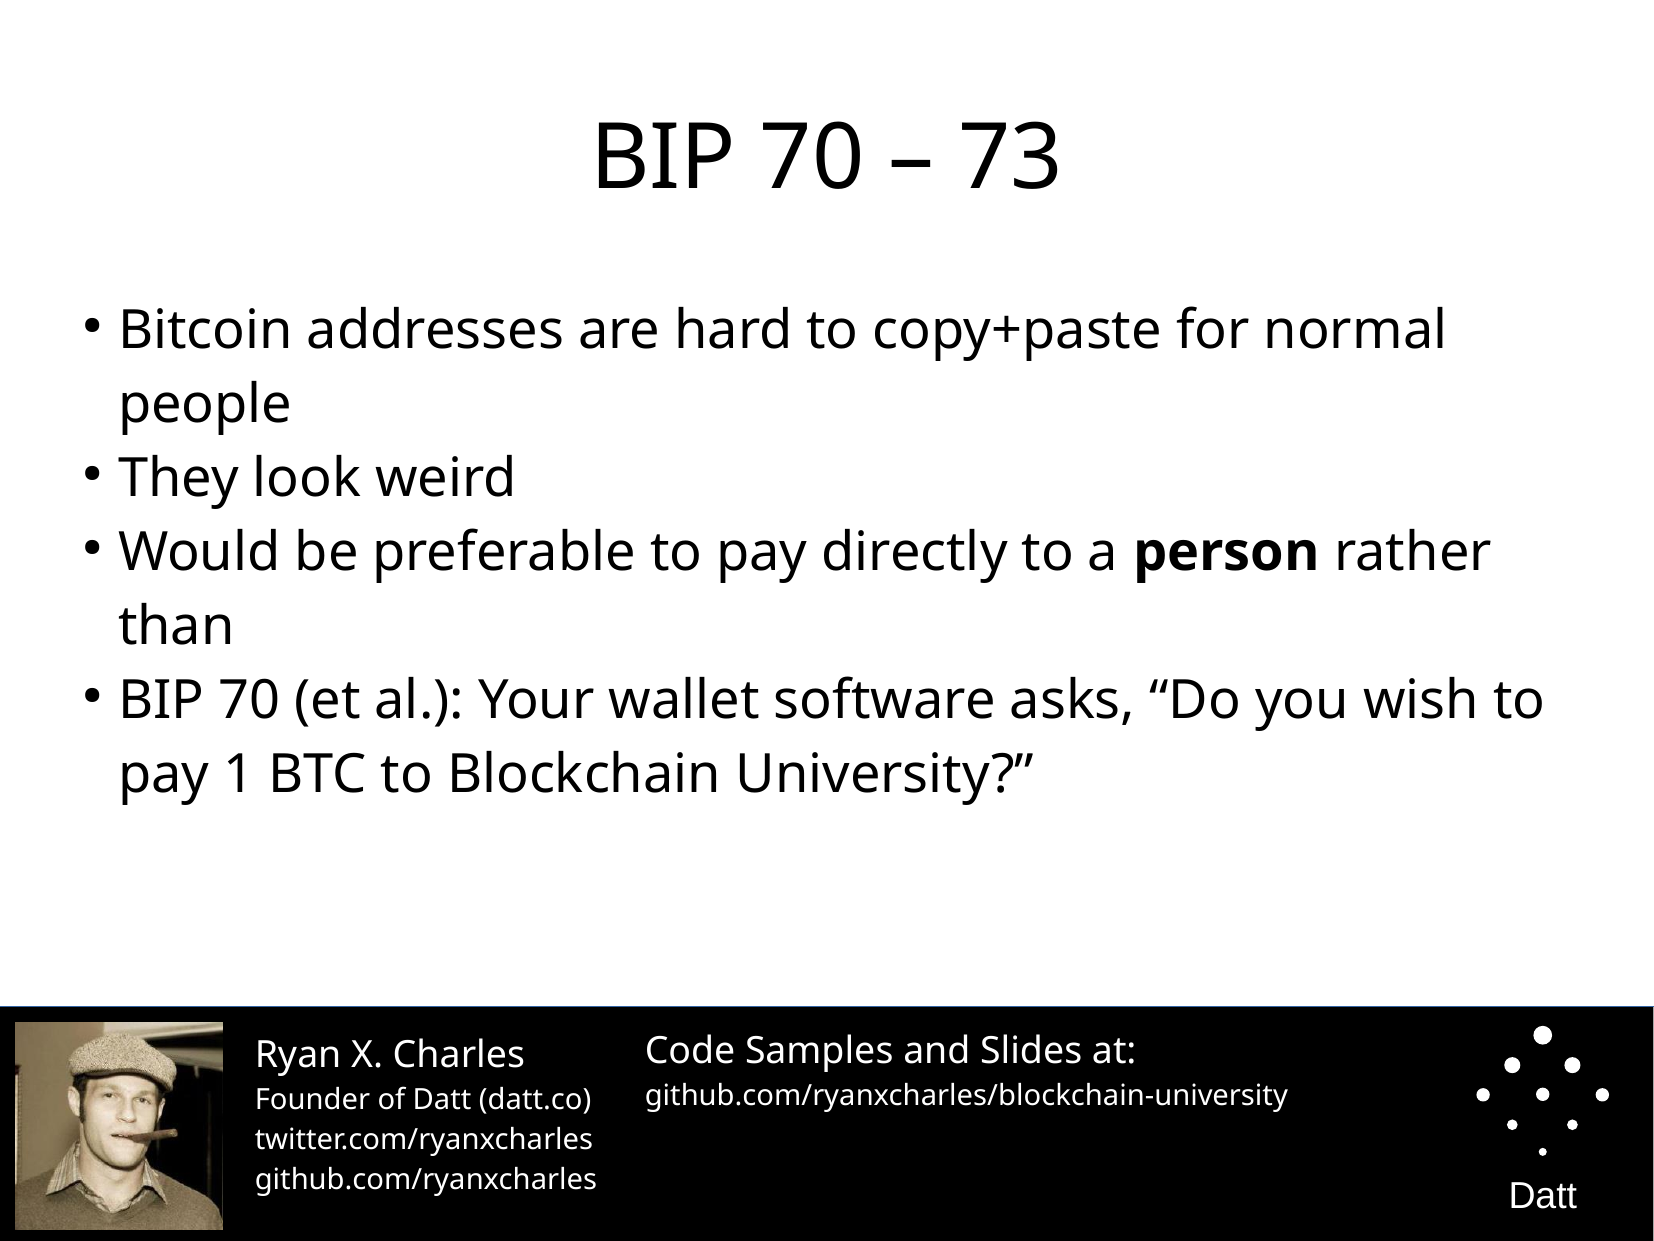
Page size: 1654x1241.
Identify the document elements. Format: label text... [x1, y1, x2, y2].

subtitle Bitcoin addresses are hard to copy+paste for normal people They look weird Would be preferable to pay directly to a person rather than BIP 70 (et al.): Your wallet software asks, “Do you wish to pay 1 BTC to Blockchain University?” [82, 290, 1571, 1010]
text_box Datt [1452, 1167, 1633, 1241]
text_box [0, 1006, 1654, 1241]
picture [15, 1022, 223, 1231]
text_box Code Samples and Slides at: github.com/ryanxcharles/blockchain-university [630, 1015, 1403, 1156]
picture [1475, 1023, 1611, 1159]
text_box Ryan X. Charles Founder of Datt (datt.co) twitter.com/ryanxcharles github.com/ryanxcharles [240, 1020, 976, 1241]
title BIP 70 – 73 [82, 49, 1571, 257]
